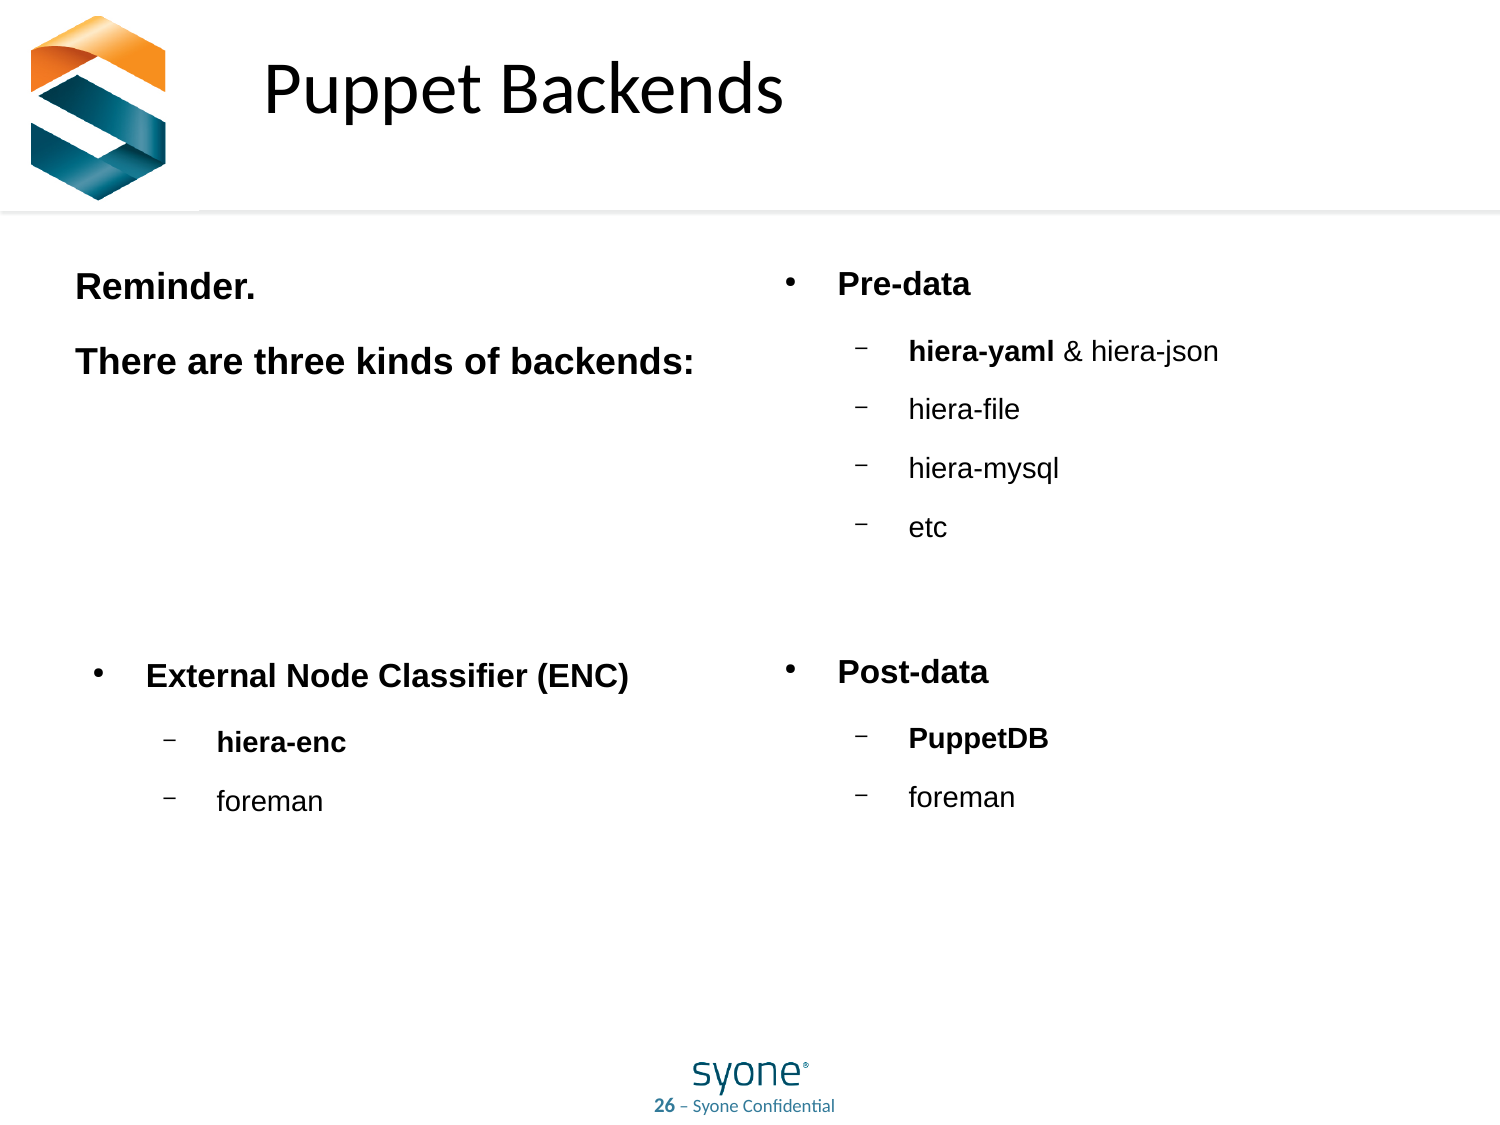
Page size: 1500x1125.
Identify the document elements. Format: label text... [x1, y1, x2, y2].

list External Node Classifier (ENC) hiera-enc foreman [75, 654, 734, 1009]
picture [687, 1056, 813, 1098]
title Puppet Backends [248, 37, 1355, 129]
list Post-data PuppetDB foreman [766, 650, 1426, 1005]
picture [0, 0, 1500, 219]
list Pre-data hiera-yaml & hiera-json hiera-file hiera-mysql etc [766, 262, 1426, 617]
list Reminder. There are three kinds of backends: [75, 262, 734, 654]
